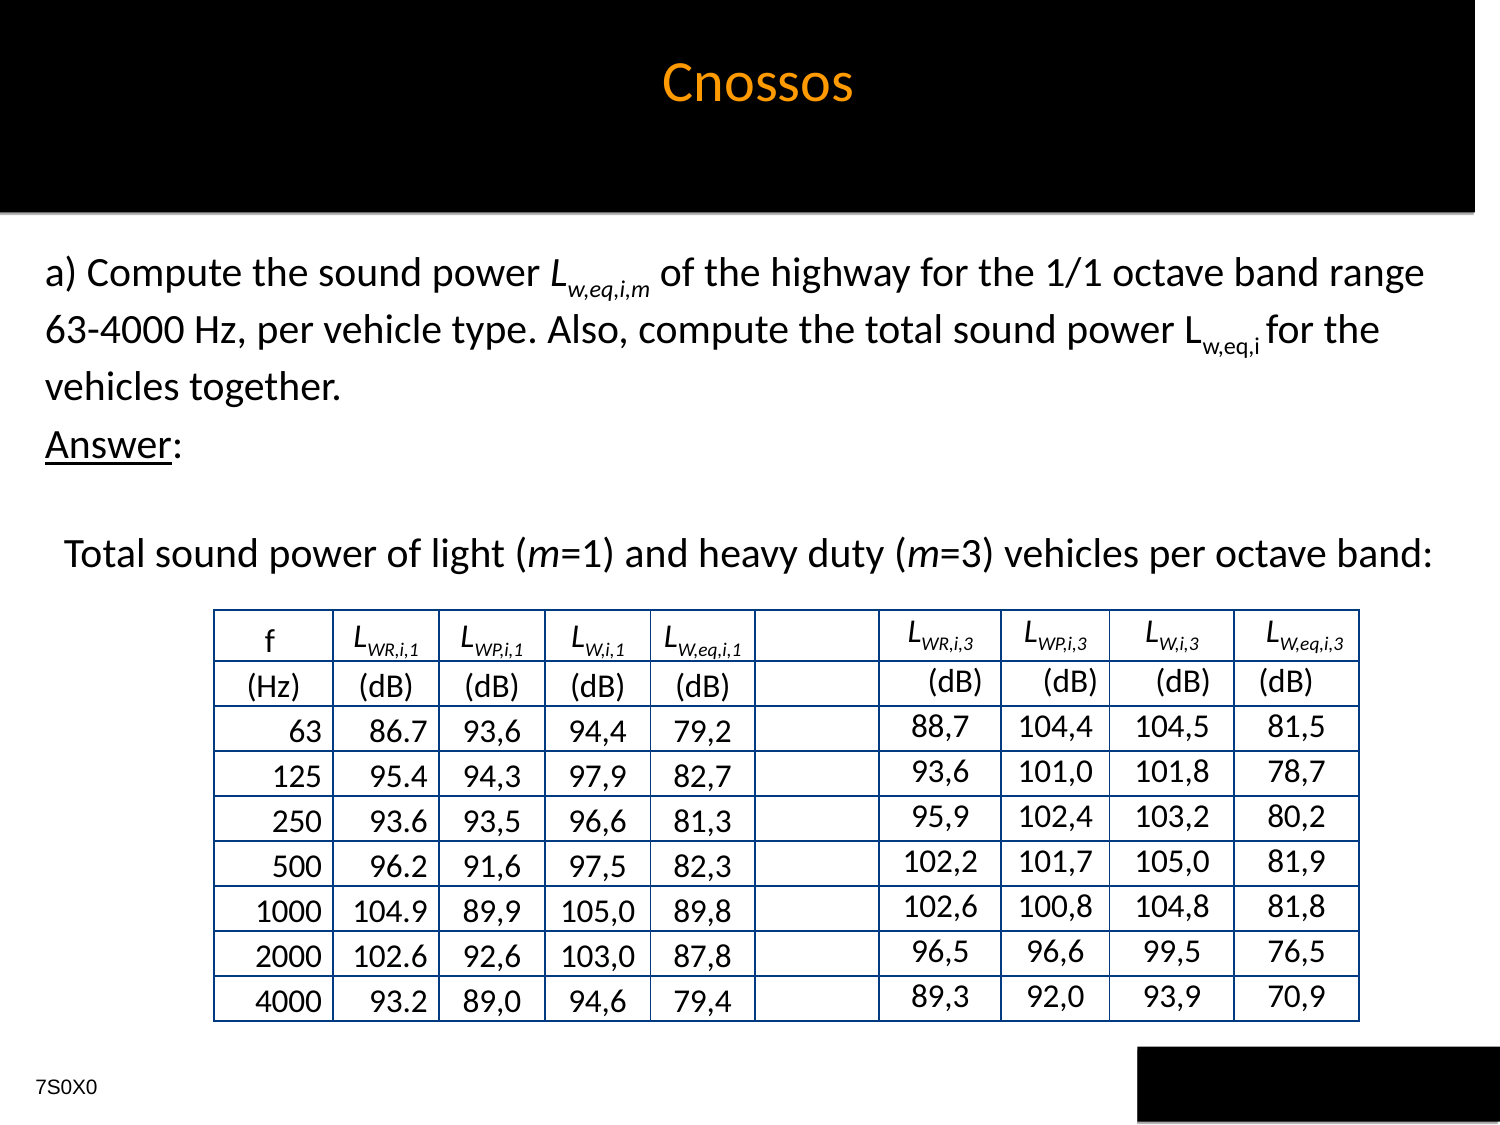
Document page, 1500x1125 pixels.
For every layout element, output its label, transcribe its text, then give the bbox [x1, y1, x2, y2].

table_header LWP,i,3 [1002, 611, 1109, 660]
list a) Compute the sound power Lw,eq,i,m of the highway for the 1/1 octave band range 63-4000 Hz, per vehicle type. Also, compute the total sound power Lw,eq,i for the vehicles together. Answer: Total sound power of light (m=1) and heavy duty (m=3) vehicles per octave band: [30, 179, 1500, 666]
table_header LWP,i,1 [440, 611, 544, 660]
table_cell 93,9 [1110, 977, 1233, 1020]
text_box [0, 0, 1475, 213]
table_header LW,i,1 [546, 611, 650, 660]
table_cell 250 [215, 797, 332, 840]
table_cell 94,3 [440, 752, 544, 795]
table_cell [756, 932, 878, 975]
table_cell 96.2 [334, 842, 438, 885]
table_cell 81,8 [1235, 887, 1358, 930]
table_header LWR,i,3 [880, 611, 1000, 660]
text_box [1137, 1046, 1500, 1122]
table_cell [756, 707, 878, 750]
table_cell 105,0 [1110, 842, 1233, 885]
table_cell 96,6 [1002, 932, 1109, 975]
table_cell 102,6 [880, 887, 1000, 930]
table_cell 96,5 [880, 932, 1000, 975]
table_cell (dB) [651, 662, 754, 705]
table_cell 63 [215, 707, 332, 750]
table_cell 79,4 [651, 977, 754, 1020]
table_cell 87,8 [651, 932, 754, 975]
table_cell [756, 887, 878, 930]
table_cell 88,7 [880, 707, 1000, 750]
table_cell 103,2 [1110, 797, 1233, 840]
table_cell 93,6 [440, 707, 544, 750]
table_cell 97,9 [546, 752, 650, 795]
table_cell 99,5 [1110, 932, 1233, 975]
table_cell (Hz) [215, 662, 332, 705]
table_cell 86.7 [334, 707, 438, 750]
table_cell 94,4 [546, 707, 650, 750]
table_cell 101,0 [1002, 752, 1109, 795]
table_cell 2000 [215, 932, 332, 975]
table_cell 78,7 [1235, 752, 1358, 795]
table_cell [756, 797, 878, 840]
table_cell (dB) [1110, 662, 1233, 705]
table_cell 93,5 [440, 797, 544, 840]
table_cell 89,9 [440, 887, 544, 930]
table_cell 104,4 [1002, 707, 1109, 750]
table_cell 70,9 [1235, 977, 1358, 1020]
table_cell 103,0 [546, 932, 650, 975]
table_cell [756, 662, 878, 705]
table_cell (dB) [1002, 662, 1109, 705]
table_cell (dB) [880, 662, 1000, 705]
table_cell 96,6 [546, 797, 650, 840]
table_cell 101,8 [1110, 752, 1233, 795]
table_cell 91,6 [440, 842, 544, 885]
table_cell 125 [215, 752, 332, 795]
table_cell 79,2 [651, 707, 754, 750]
table_cell 94,6 [546, 977, 650, 1020]
table_cell (dB) [546, 662, 650, 705]
table_cell 89,3 [880, 977, 1000, 1020]
table_header f [215, 611, 332, 660]
table_cell 104.9 [334, 887, 438, 930]
table_cell 95.4 [334, 752, 438, 795]
table_cell 82,7 [651, 752, 754, 795]
table_cell [756, 752, 878, 795]
table_cell 92,6 [440, 932, 544, 975]
table_cell 76,5 [1235, 932, 1358, 975]
table_cell 102.6 [334, 932, 438, 975]
table_cell 89,8 [651, 887, 754, 930]
title Cnossos [100, 35, 1417, 179]
table_cell (dB) [440, 662, 544, 705]
table_cell [756, 842, 878, 885]
table_cell 81,9 [1235, 842, 1358, 885]
table_cell (dB) [1235, 662, 1358, 705]
table_cell 500 [215, 842, 332, 885]
table_header LW,i,3 [1110, 611, 1233, 660]
text_box 7S0X0 [35, 1070, 626, 1102]
table_cell 93.2 [334, 977, 438, 1020]
table_cell 97,5 [546, 842, 650, 885]
table_cell 104,8 [1110, 887, 1233, 930]
table_cell 95,9 [880, 797, 1000, 840]
table_header LWR,i,1 [334, 611, 438, 660]
table_cell 101,7 [1002, 842, 1109, 885]
table_cell 80,2 [1235, 797, 1358, 840]
table_cell (dB) [334, 662, 438, 705]
table_cell [756, 977, 878, 1020]
table_cell 102,2 [880, 842, 1000, 885]
table_cell 82,3 [651, 842, 754, 885]
table_header LW,eq,i,1 [651, 611, 754, 660]
table_cell 105,0 [546, 887, 650, 930]
table_cell 102,4 [1002, 797, 1109, 840]
table_cell 104,5 [1110, 707, 1233, 750]
table_header [756, 611, 878, 660]
table_cell 89,0 [440, 977, 544, 1020]
table_cell 81,5 [1235, 707, 1358, 750]
table_cell 1000 [215, 887, 332, 930]
table_cell 92,0 [1002, 977, 1109, 1020]
table_header LW,eq,i,3 [1235, 611, 1358, 660]
table_cell 93.6 [334, 797, 438, 840]
table_cell 4000 [215, 977, 332, 1020]
table_cell 100,8 [1002, 887, 1109, 930]
table_cell 93,6 [880, 752, 1000, 795]
table_cell 81,3 [651, 797, 754, 840]
